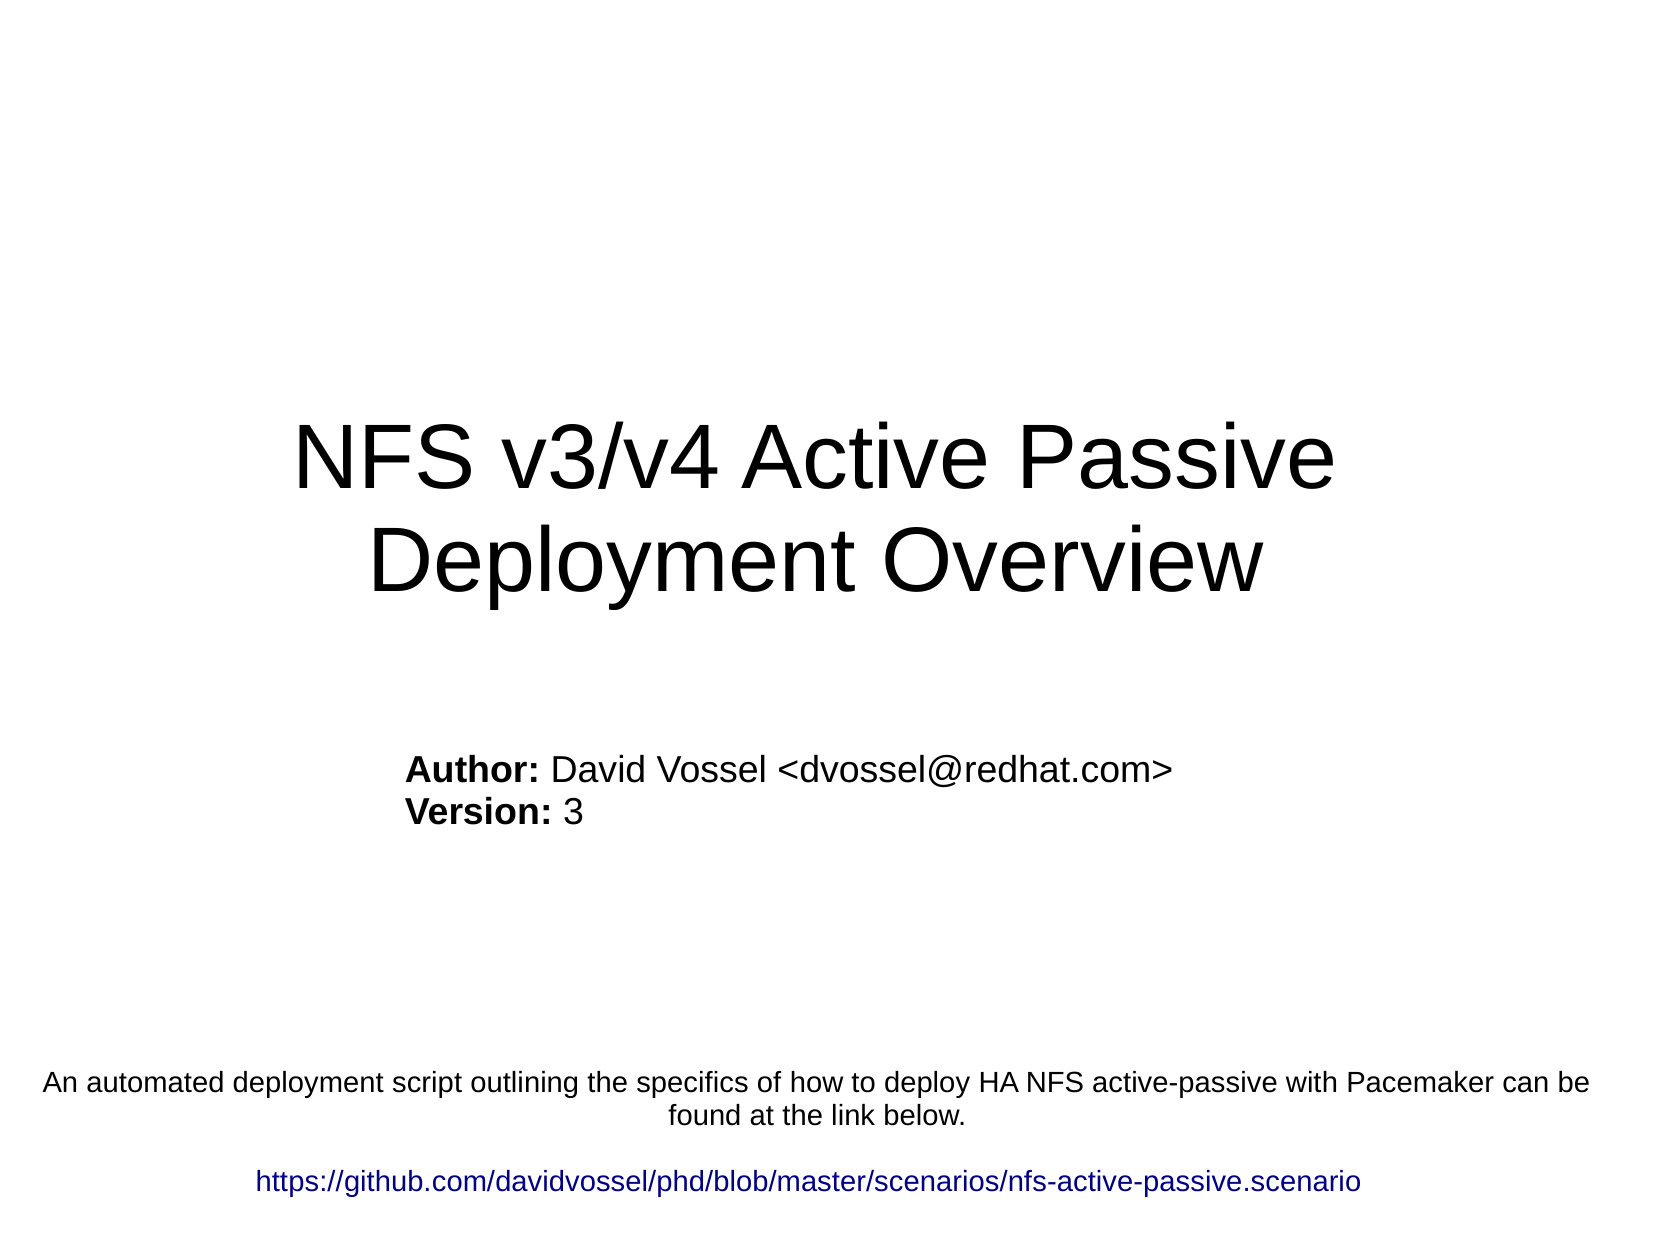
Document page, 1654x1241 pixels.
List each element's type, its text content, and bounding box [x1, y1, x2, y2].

title NFS v3/v4 Active Passive Deployment Overview [71, 405, 1561, 613]
text_box Author: David Vossel <dvossel@redhat.com> Version: 3 [390, 699, 1201, 841]
text_box An automated deployment script outlining the specifics of how to deploy HA NFS active-passive with Pacemaker can be found at the link below. https://github.com/davidvossel/phd/blob/master/scenarios/nfs-active-passive.scenario [15, 975, 1621, 1211]
